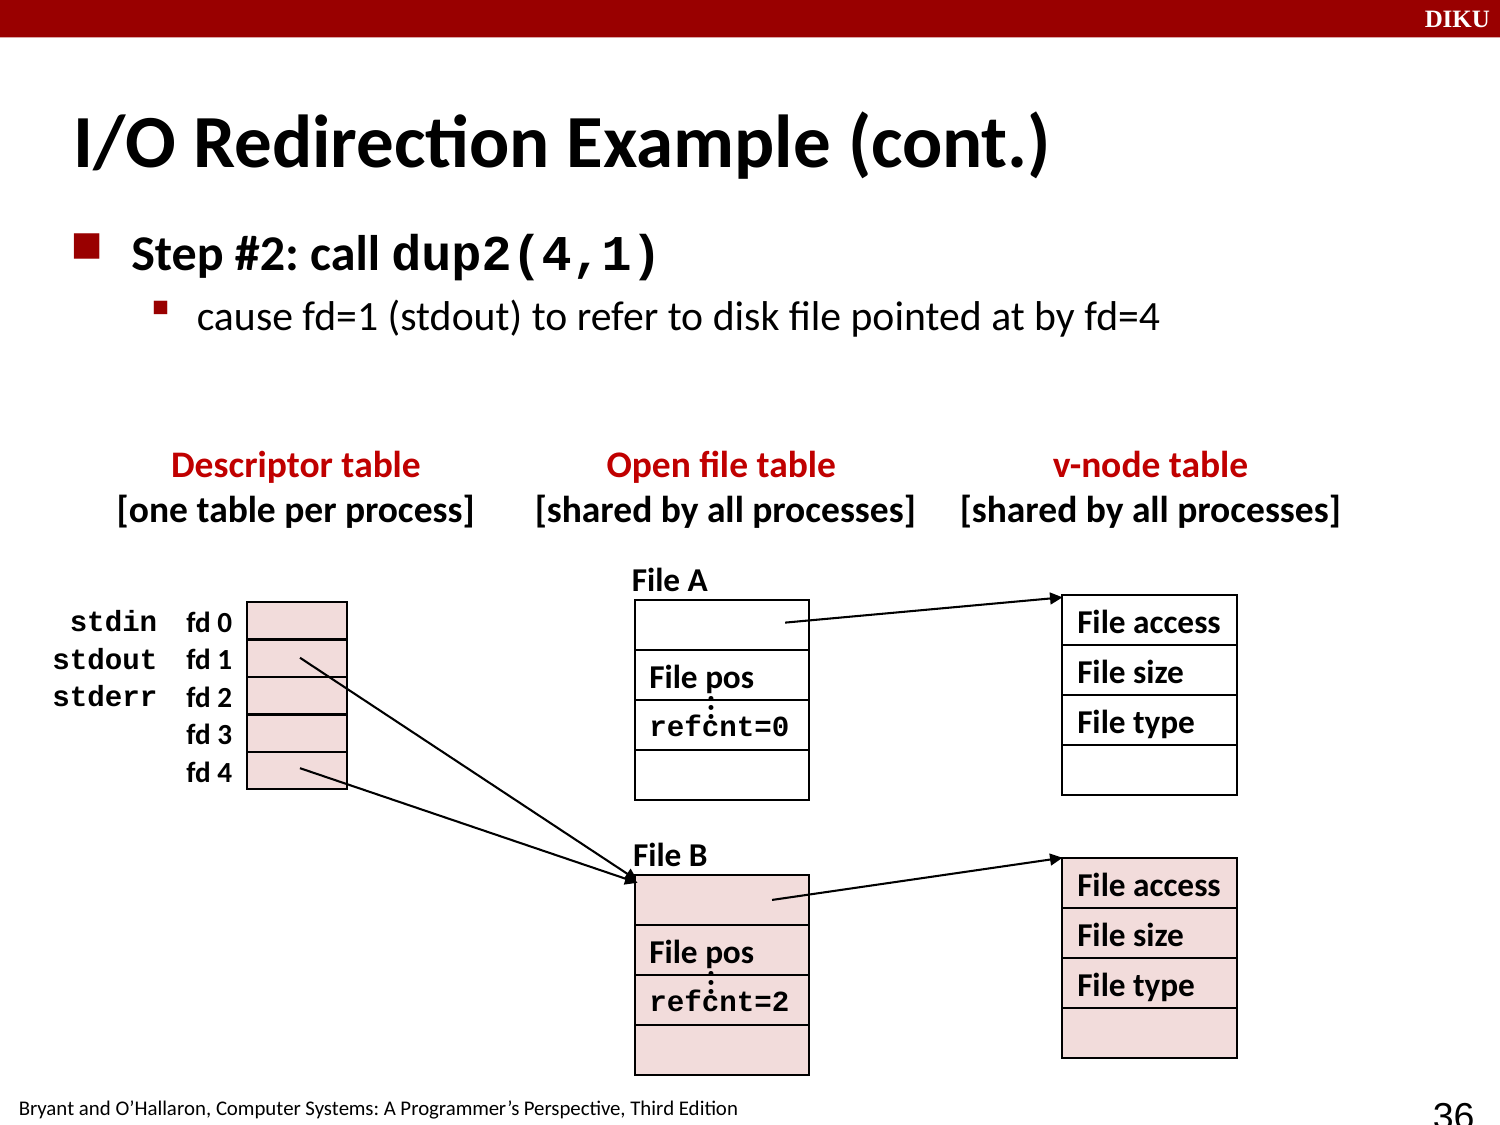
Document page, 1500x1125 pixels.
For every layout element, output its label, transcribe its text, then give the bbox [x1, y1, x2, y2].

text_box fd 4 [147, 752, 247, 790]
text_box File access [1062, 857, 1238, 907]
text_box stdout [37, 632, 173, 683]
text_box ... [634, 749, 810, 800]
text_box ... [634, 1024, 810, 1075]
text_box refcnt=2 [634, 974, 810, 1024]
text_box fd 2 [173, 677, 247, 714]
text_box File pos [634, 925, 810, 974]
text_box I/O Redirection Example (cont.) [58, 74, 1304, 200]
text_box v-node table [shared by all processes] [945, 432, 1357, 538]
text_box fd 0 [173, 602, 247, 639]
text_box File access [1062, 595, 1238, 645]
text_box File size [1062, 645, 1238, 695]
text_box stdin [54, 595, 173, 646]
text_box ... [1062, 1008, 1238, 1058]
text_box [634, 874, 810, 925]
text_box [634, 599, 810, 650]
text_box Descriptor table [one table per process] [101, 432, 491, 538]
text_box File size [1062, 907, 1238, 957]
text_box Step #2: call dup2(4,1) cause fd=1 (stdout) to refer to disk file pointed at by fd=4 [60, 212, 1475, 375]
text_box fd 1 [173, 639, 247, 677]
text_box File pos [634, 650, 810, 699]
text_box File type [1062, 957, 1238, 1008]
text_box Open file table [shared by all processes] [519, 432, 932, 538]
text_box refcnt=0 [634, 699, 810, 749]
text_box File B [618, 825, 723, 880]
text_box fd 3 [147, 714, 247, 752]
text_box ... [1062, 746, 1238, 796]
text_box [247, 602, 347, 790]
text_box File type [1062, 695, 1238, 746]
text_box stderr [37, 683, 173, 721]
text_box File A [617, 550, 723, 605]
